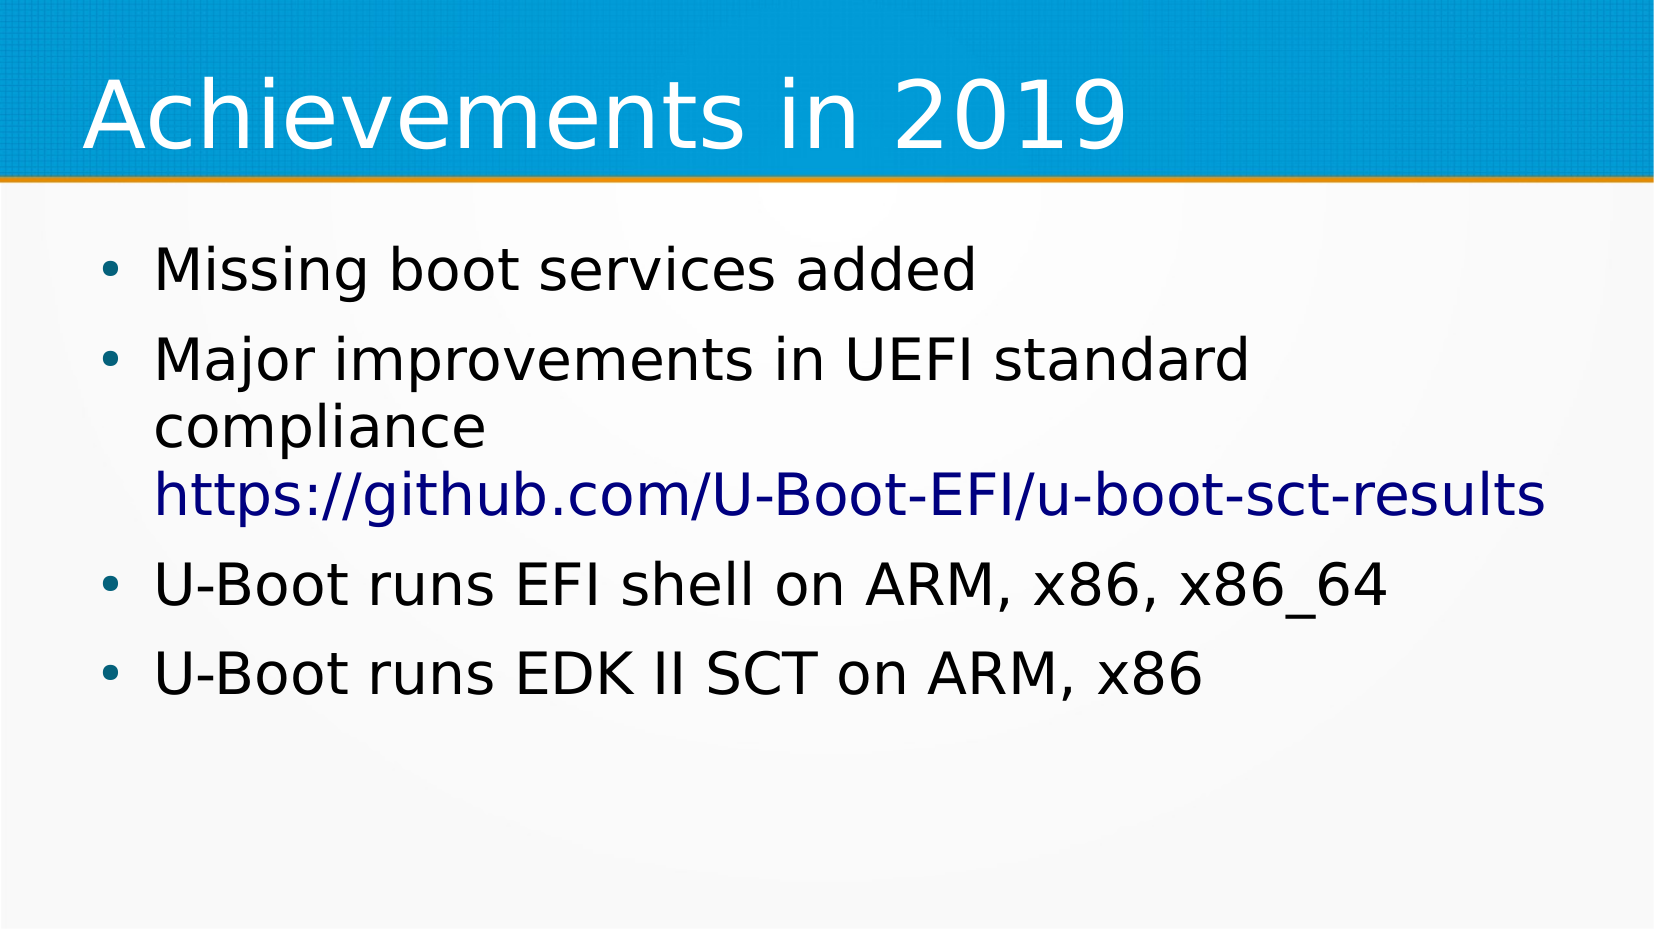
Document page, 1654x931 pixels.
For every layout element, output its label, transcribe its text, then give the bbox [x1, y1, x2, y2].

title Achievements in 2019 [82, 14, 1571, 171]
list Missing boot services added Major improvements in UEFI standard compliance https://github.com/U-Boot-EFI/u-boot-sct-results U-Boot runs EFI shell on ARM, x86, x86_64 U-Boot runs EDK II SCT on ARM, x86 [82, 236, 1563, 811]
picture [0, 175, 1654, 931]
